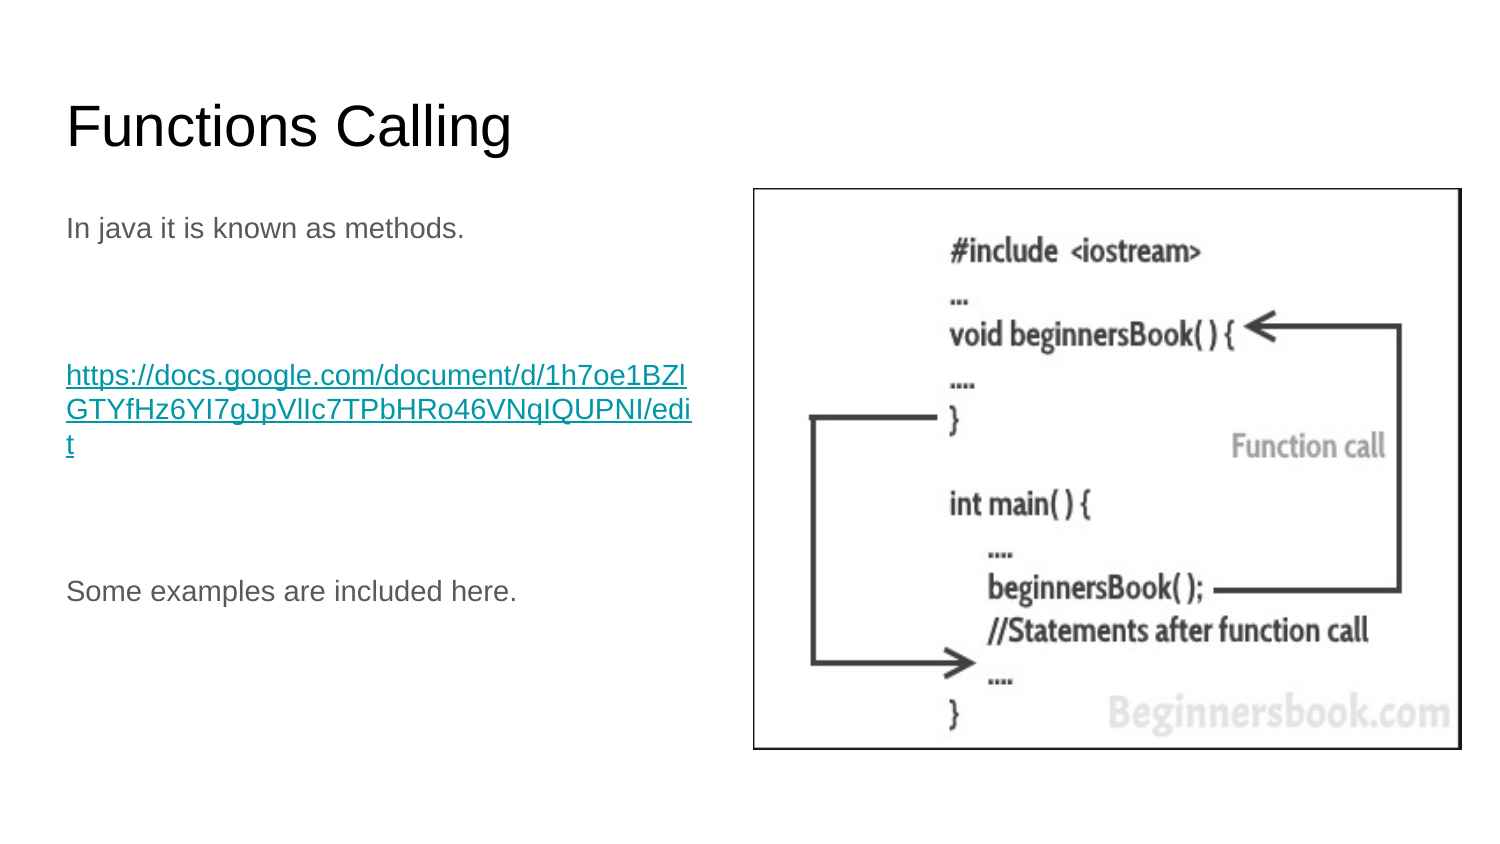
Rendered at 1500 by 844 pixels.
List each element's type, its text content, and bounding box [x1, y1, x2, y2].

list In java it is known as methods. https://docs.google.com/document/d/1h7oe1BZlGTYfHz6YI7gJpVlIc7TPbHRo46VNqIQUPNI/edit Some examples are included here. [51, 189, 708, 750]
title Functions Calling [51, 72, 1449, 167]
picture [753, 188, 1462, 750]
